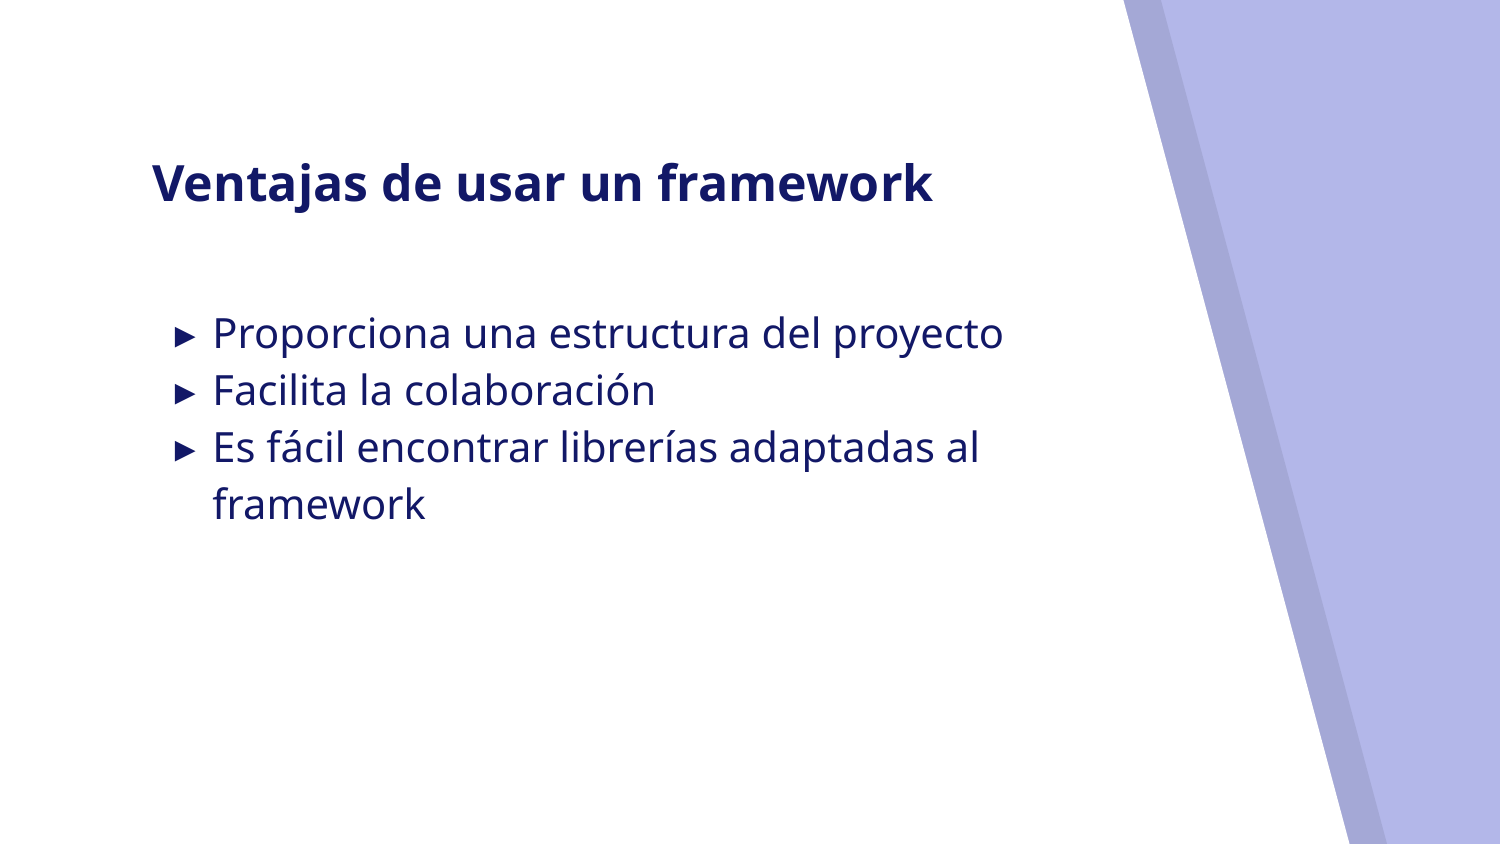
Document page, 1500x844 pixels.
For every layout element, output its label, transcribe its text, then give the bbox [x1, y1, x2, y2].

list Proporciona una estructura del proyecto Facilita la colaboración Es fácil encontrar librerías adaptadas al framework [137, 246, 1011, 538]
title Ventajas de usar un framework [137, 146, 1011, 227]
